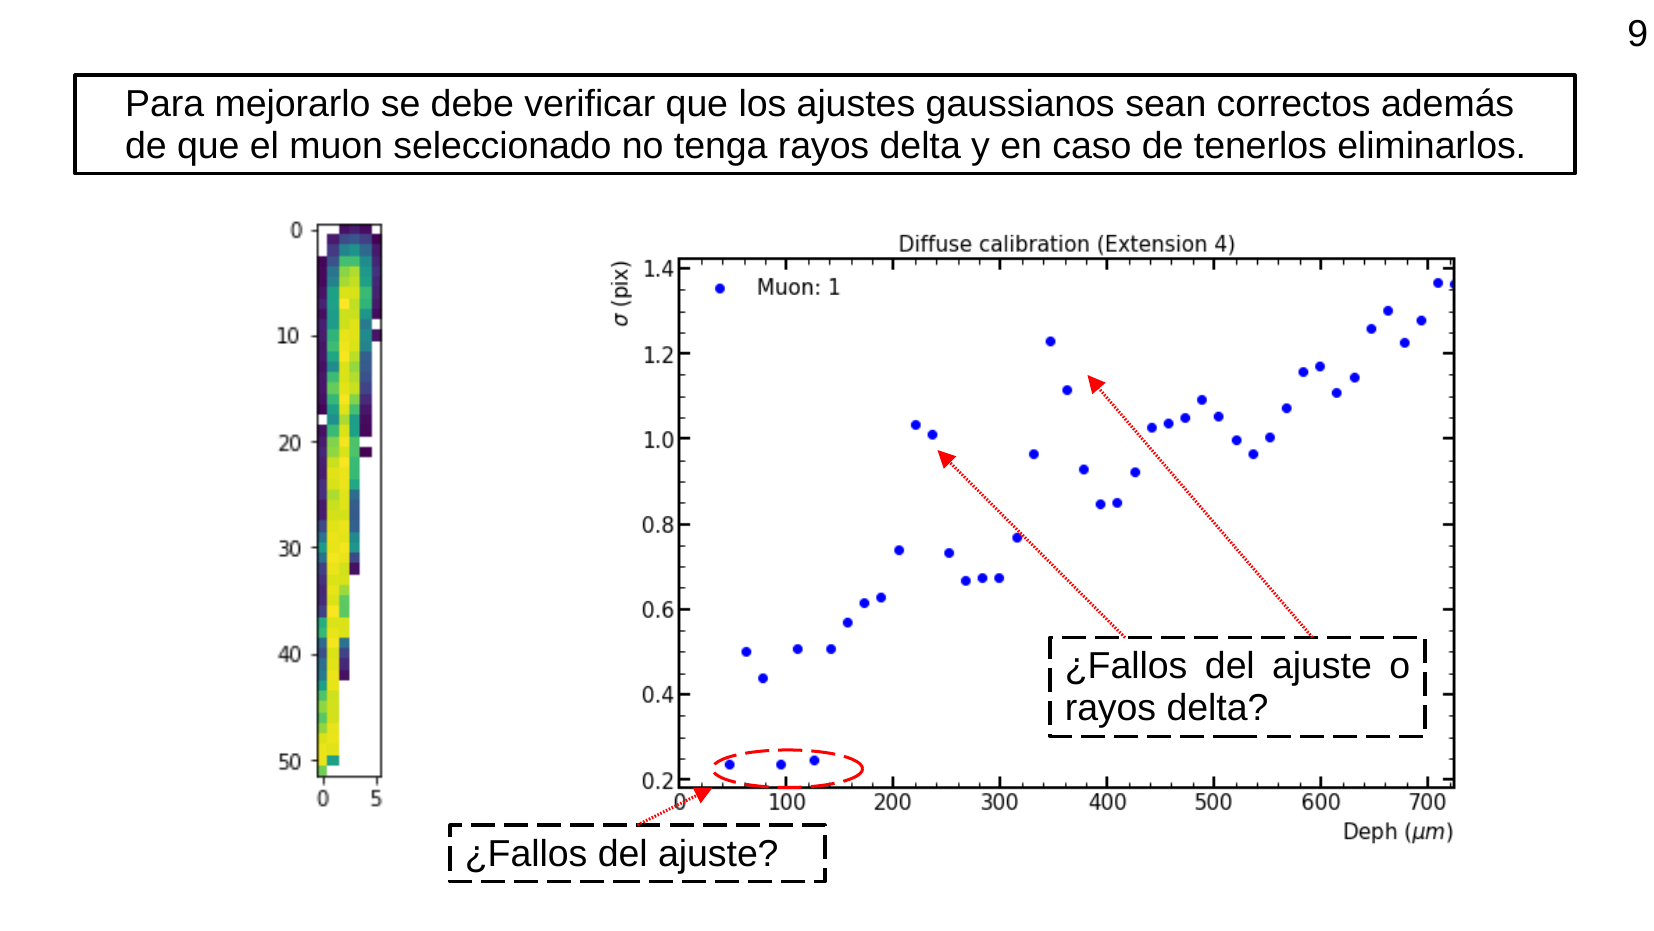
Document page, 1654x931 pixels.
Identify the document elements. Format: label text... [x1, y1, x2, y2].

text_box <number> [1612, 4, 1654, 76]
text_box Para mejorarlo se debe verificar que los ajustes gaussianos sean correctos además de que el muon seleccionado no tenga rayos delta y en caso de tenerlos eliminarlos. [75, 75, 1576, 174]
text_box [712, 749, 863, 788]
picture [600, 224, 1464, 856]
text_box ¿Fallos del ajuste o rayos delta? [1050, 637, 1426, 737]
picture [262, 208, 397, 826]
text_box ¿Fallos del ajuste? [450, 825, 826, 882]
